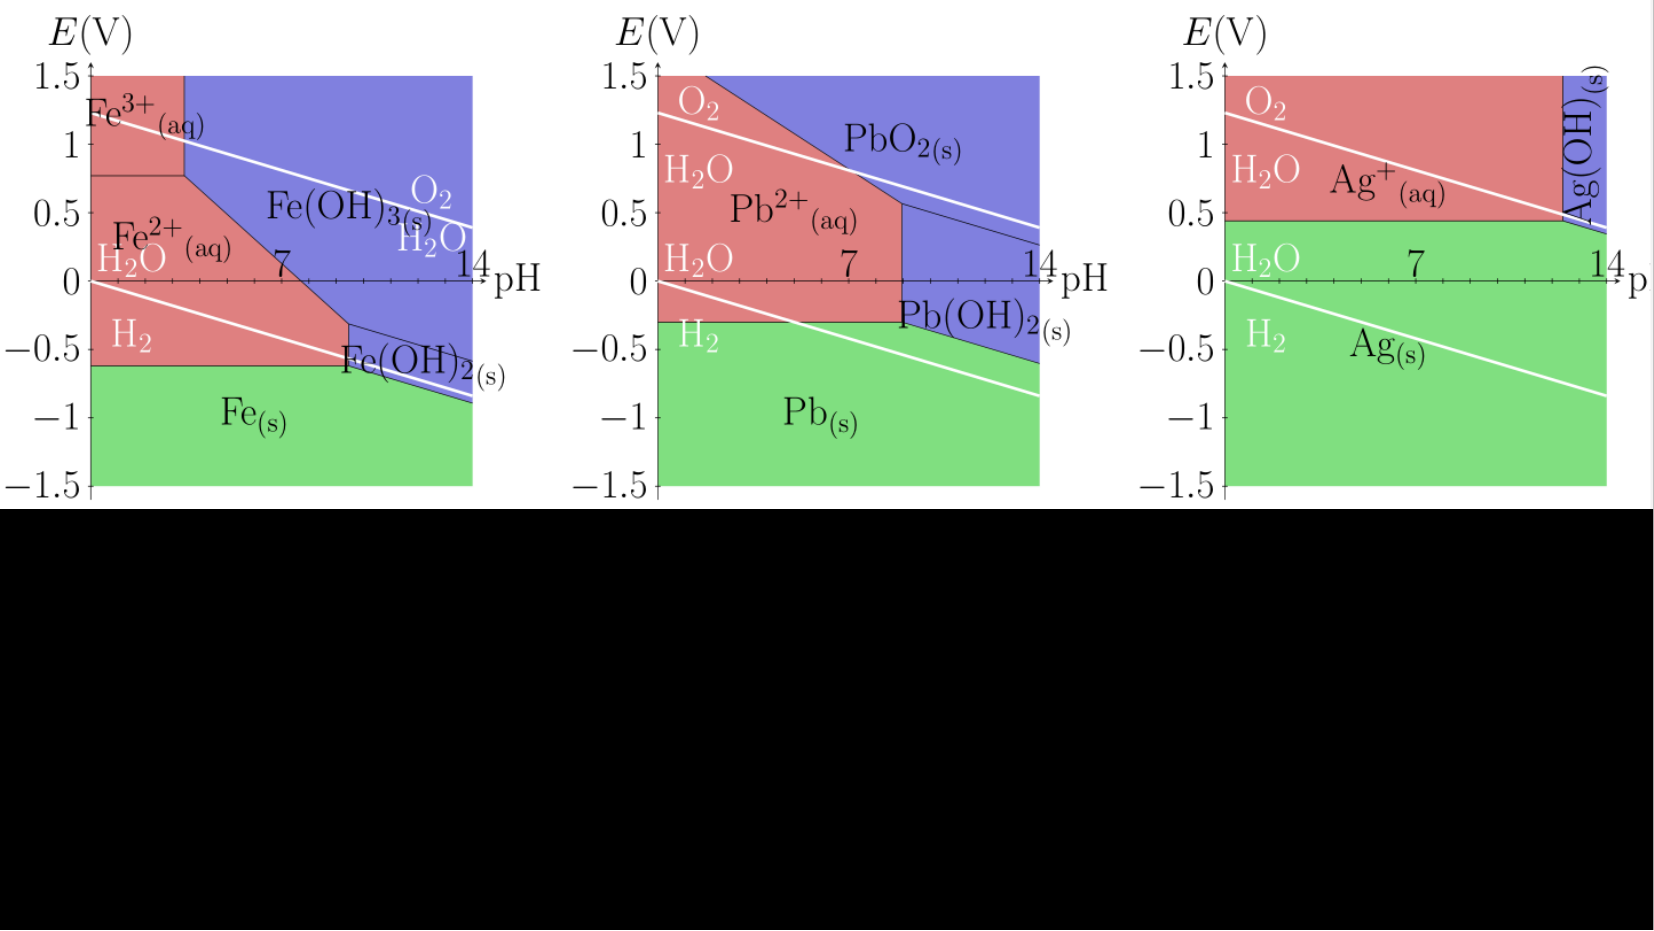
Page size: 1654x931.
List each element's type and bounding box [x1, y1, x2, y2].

picture [0, 0, 1654, 509]
